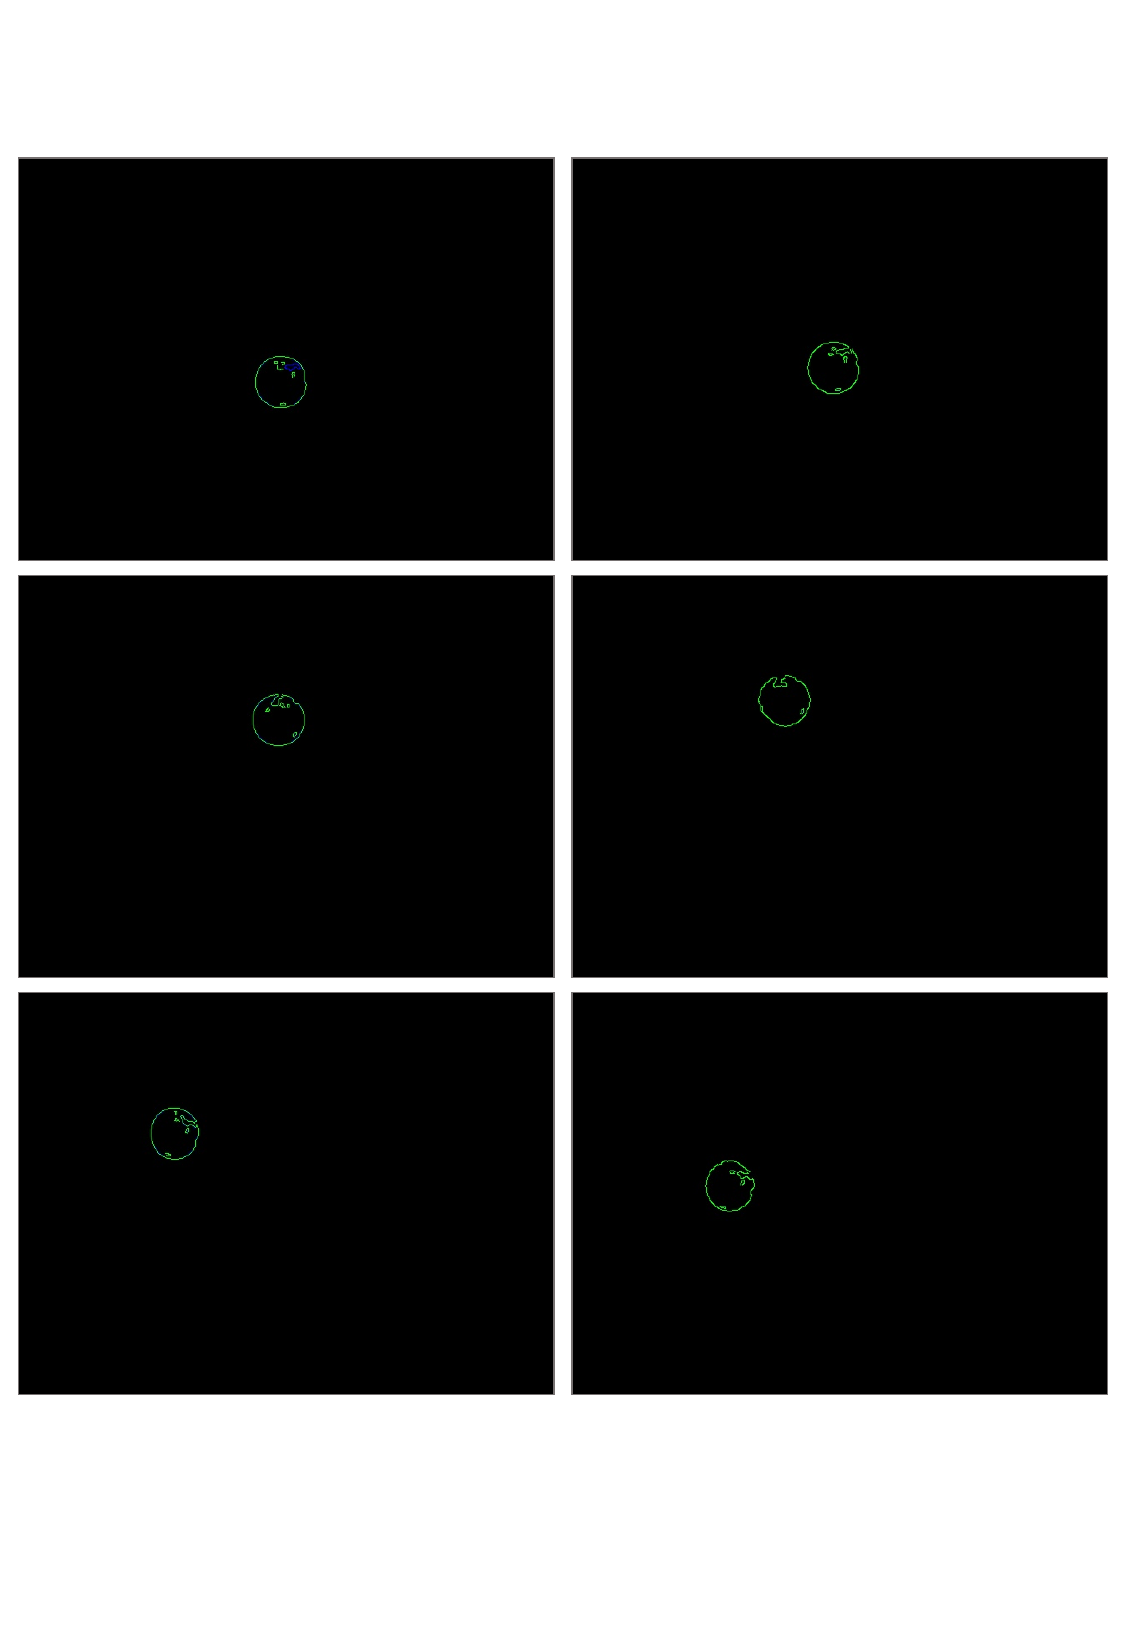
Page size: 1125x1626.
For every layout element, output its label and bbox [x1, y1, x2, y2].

picture [19, 993, 554, 1394]
picture [572, 158, 1107, 560]
picture [572, 576, 1107, 977]
picture [572, 993, 1107, 1394]
picture [19, 576, 554, 977]
picture [19, 158, 554, 560]
